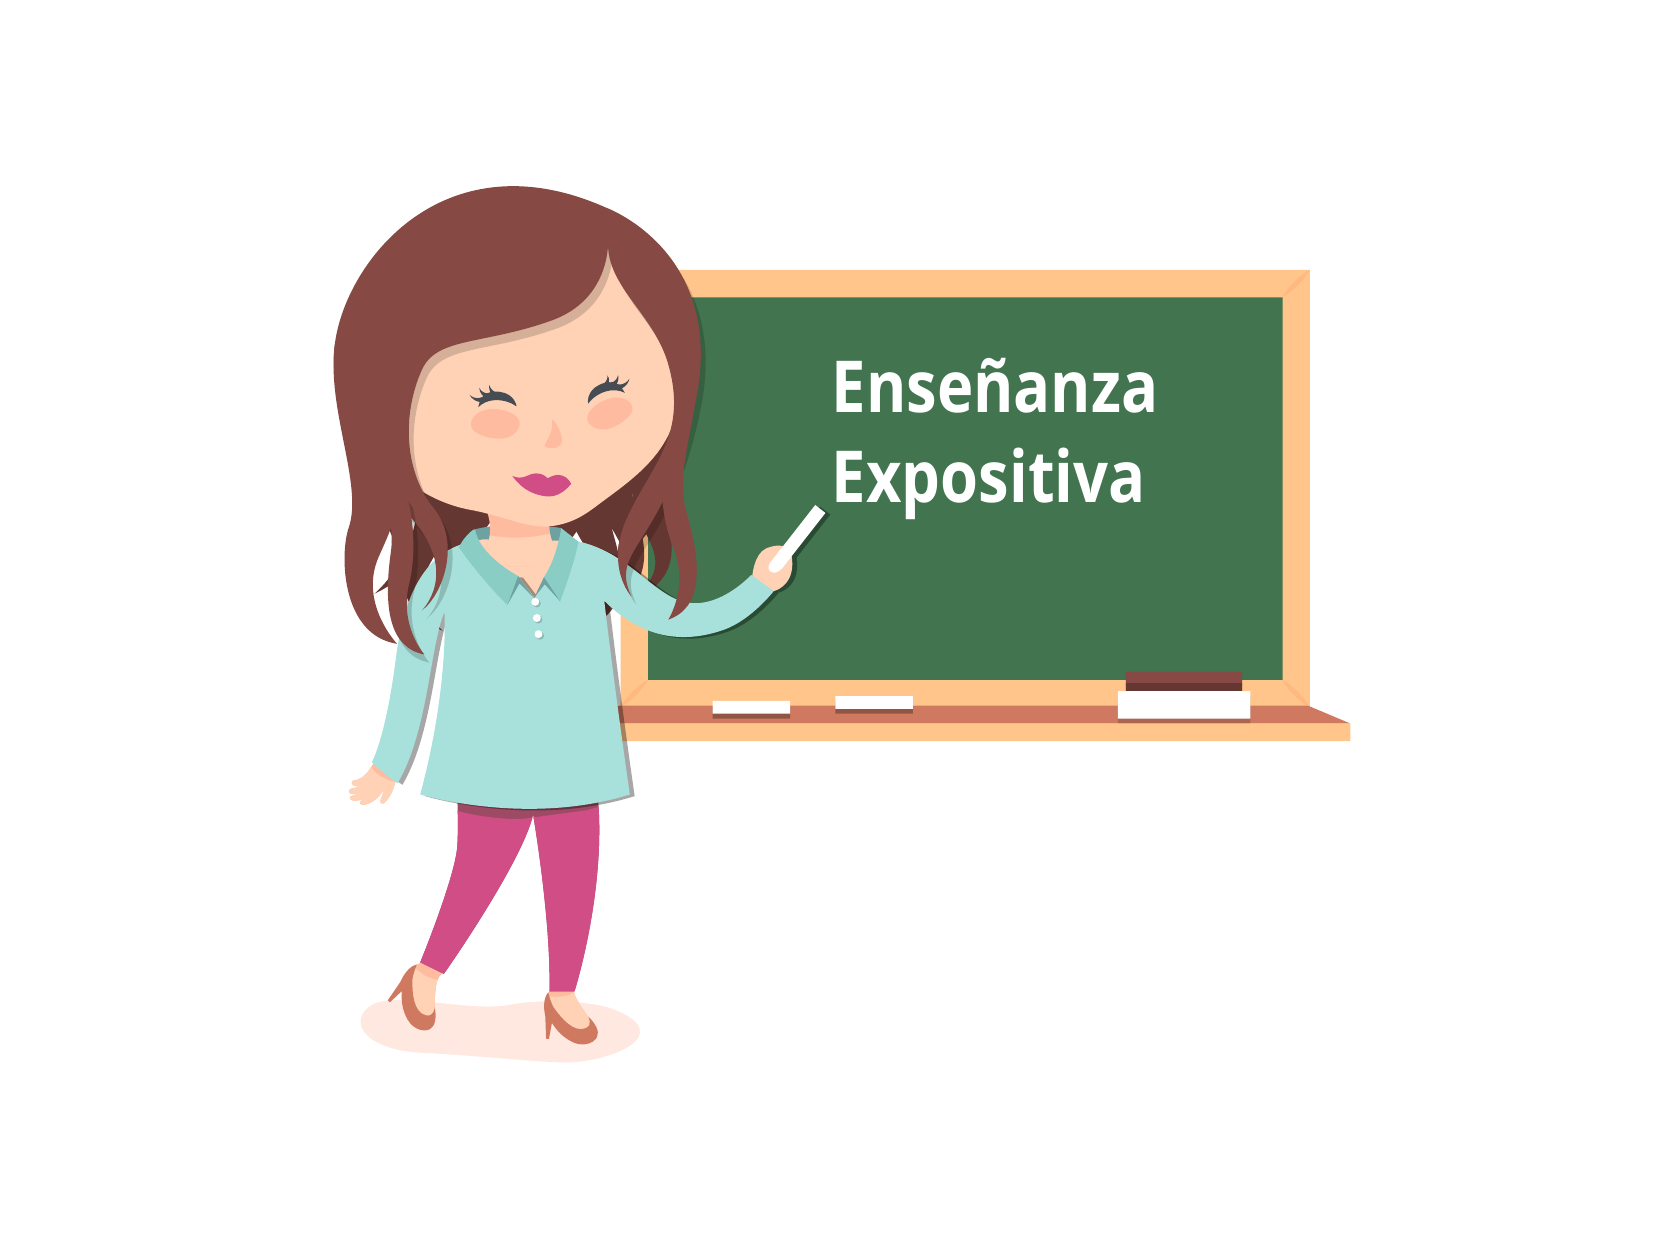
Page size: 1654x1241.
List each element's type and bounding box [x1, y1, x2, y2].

picture [195, 0, 1489, 1241]
